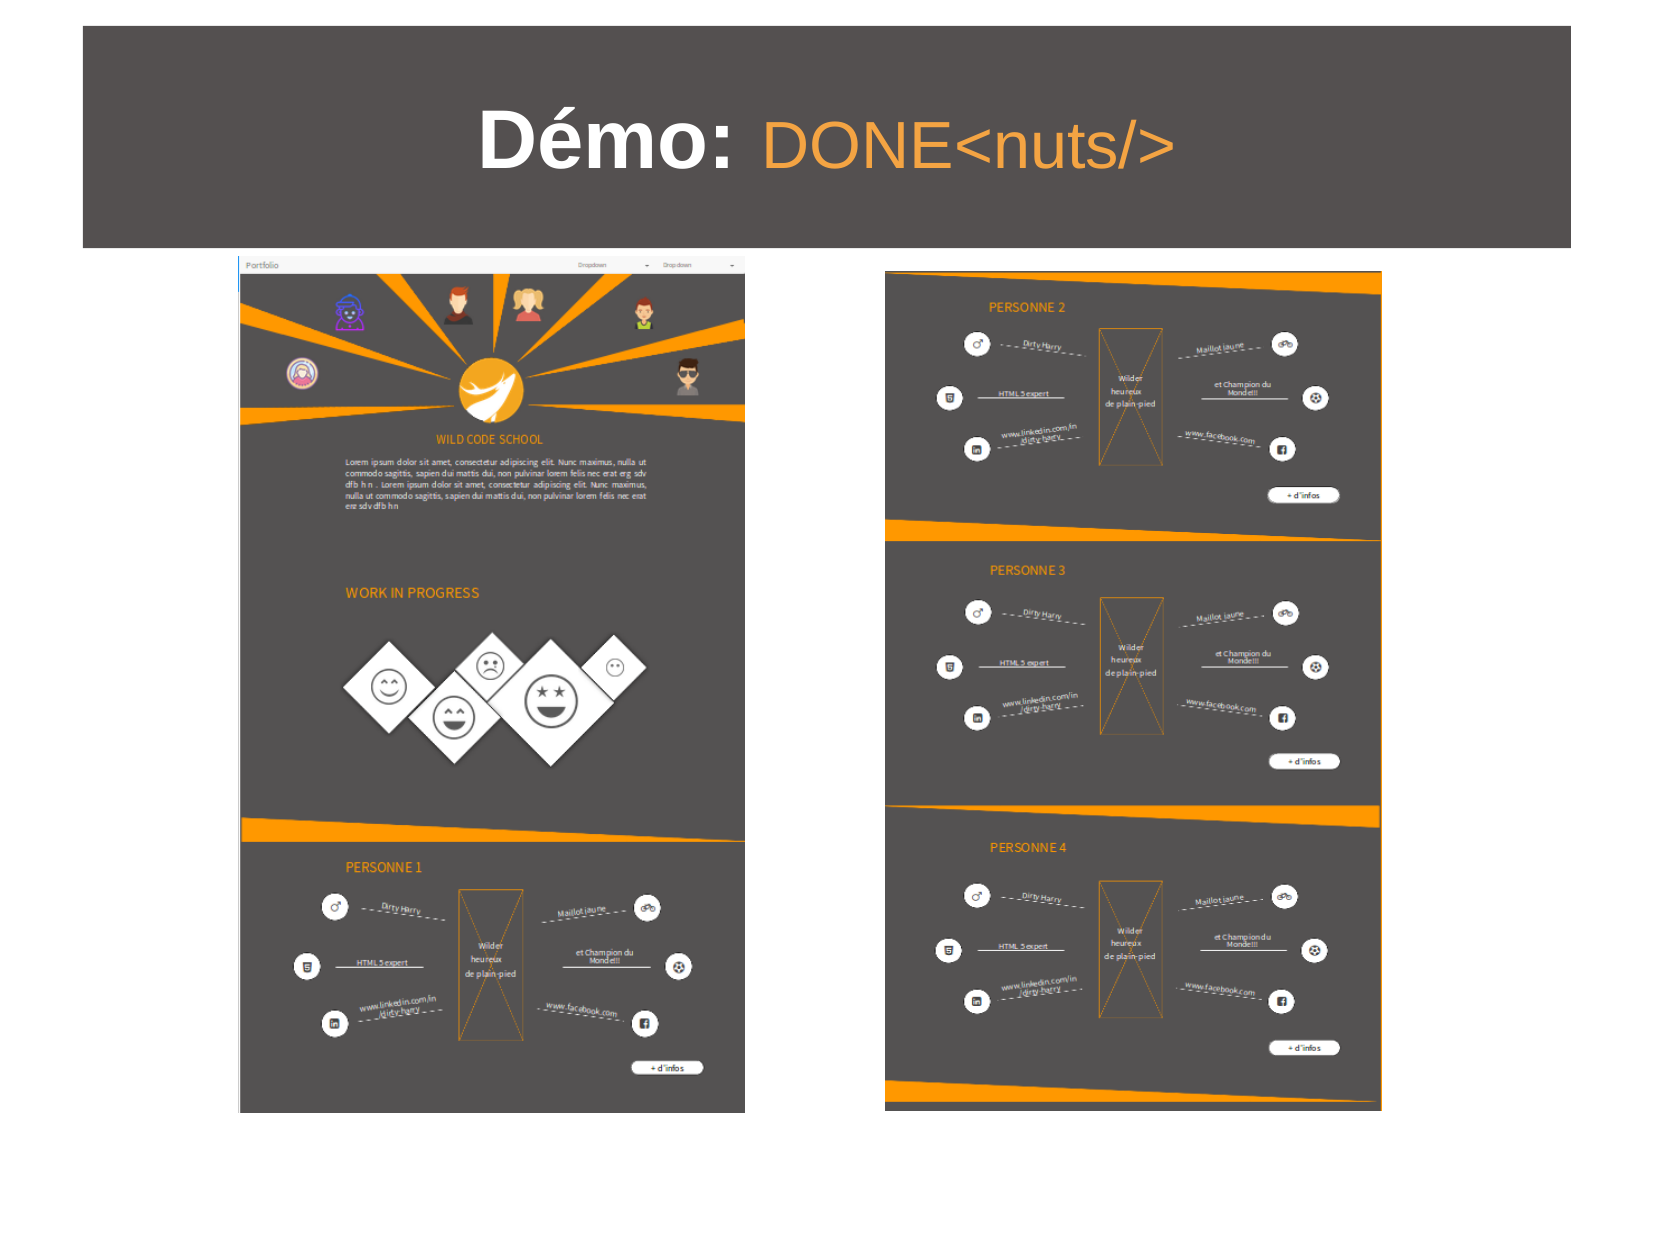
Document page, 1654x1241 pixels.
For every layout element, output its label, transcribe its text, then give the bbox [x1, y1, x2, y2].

picture [238, 256, 745, 1113]
picture [885, 271, 1382, 1111]
title Démo: DONE<nuts/> [82, 25, 1571, 249]
